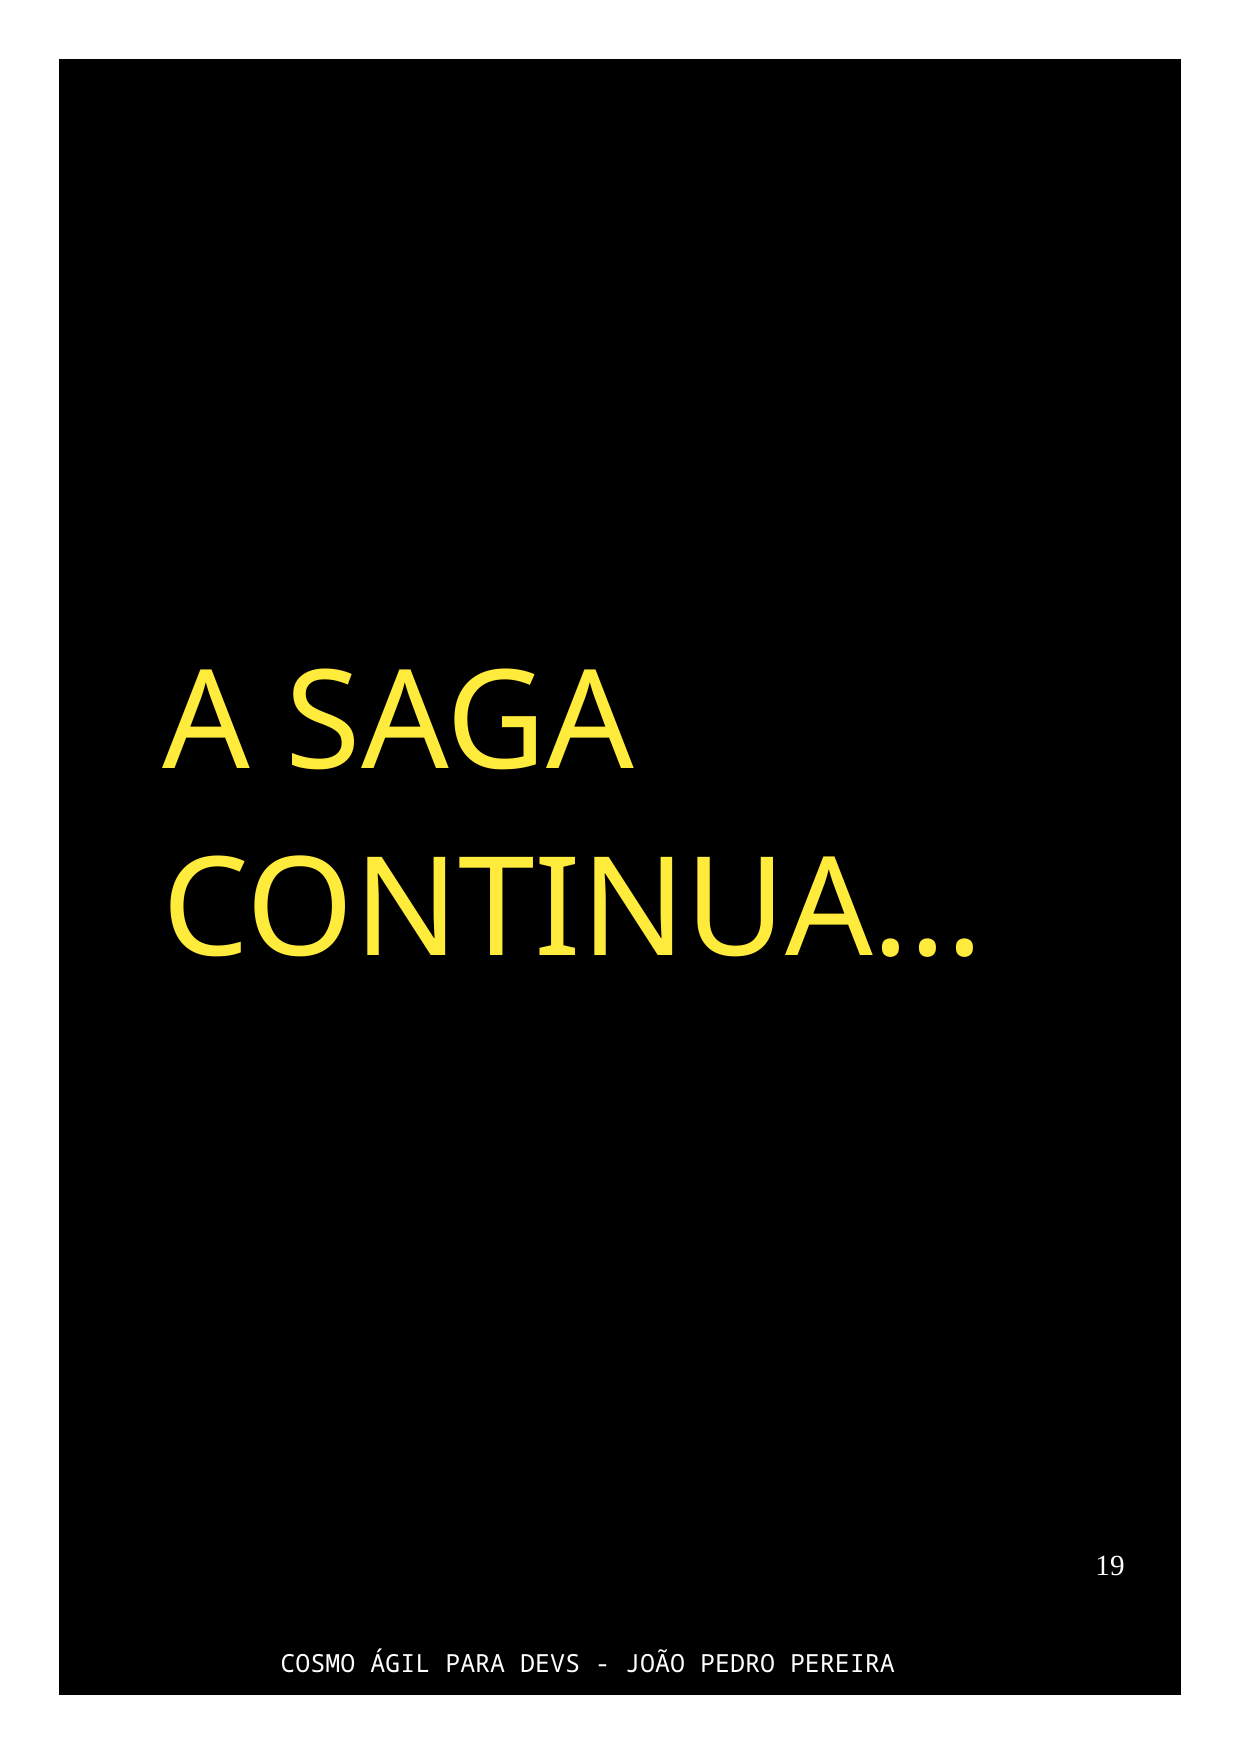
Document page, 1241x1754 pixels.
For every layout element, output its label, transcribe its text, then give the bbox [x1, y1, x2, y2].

text_box A SAGA CONTINUA... [147, 613, 1182, 1625]
text_box COSMO ÁGIL PARA DEVS - JOÃO PEDRO PEREIRA [265, 1638, 1207, 1695]
